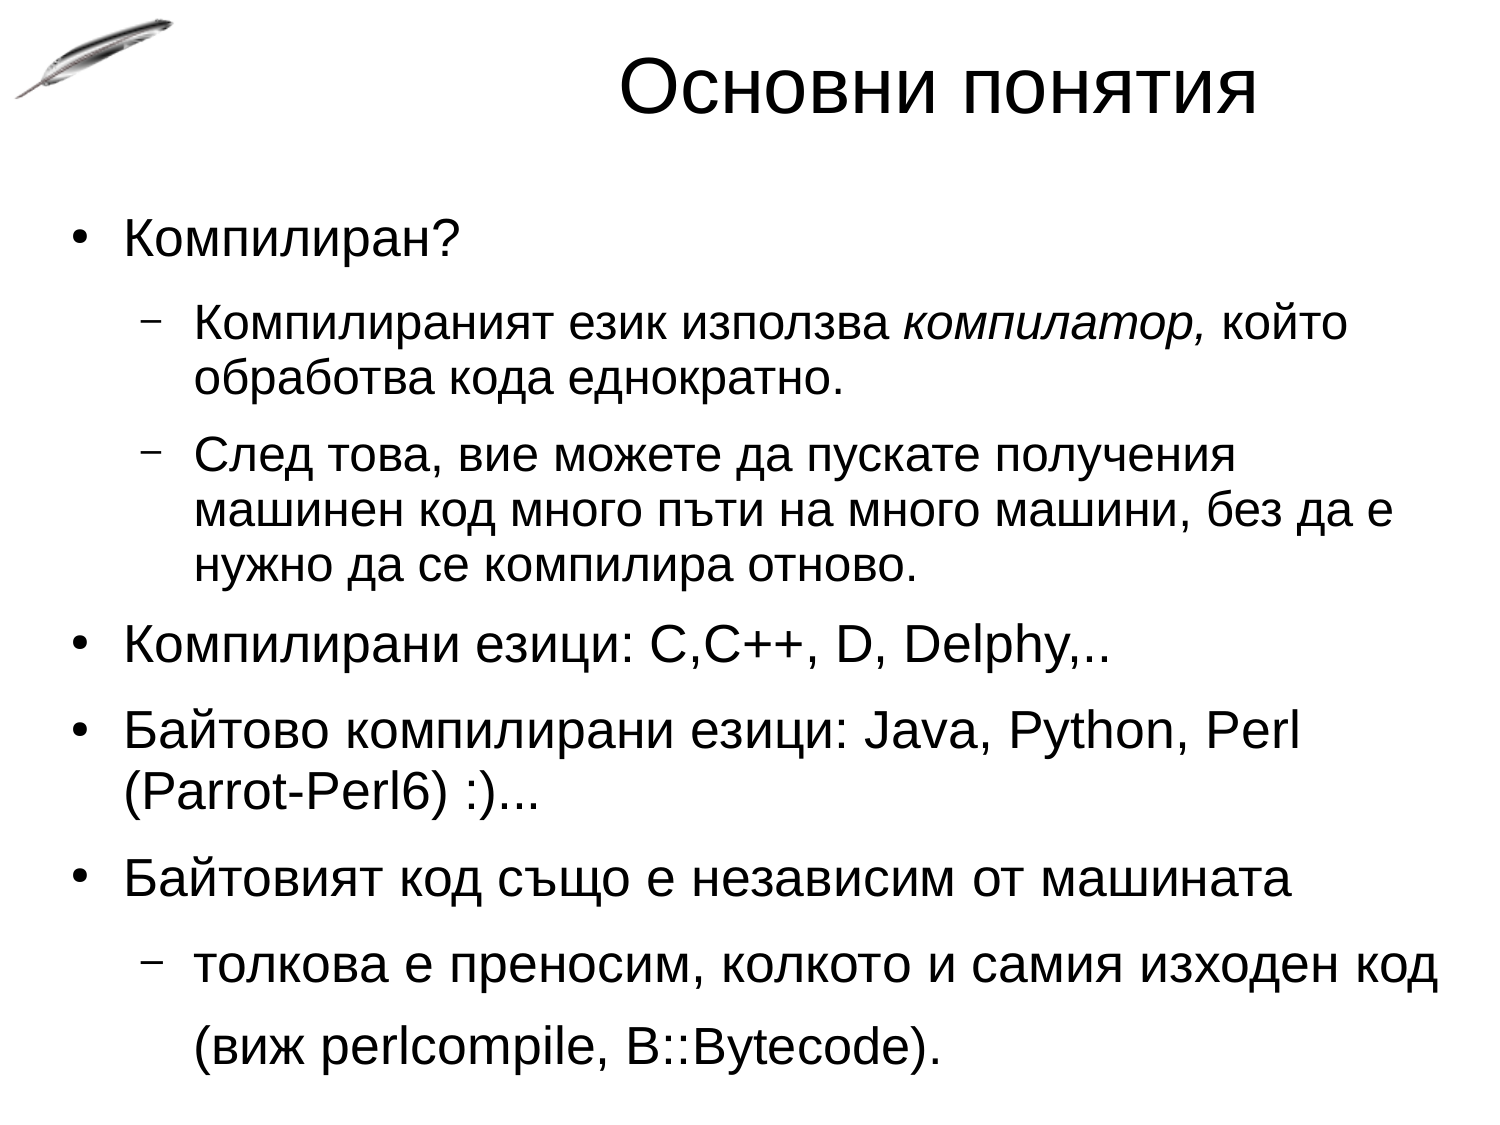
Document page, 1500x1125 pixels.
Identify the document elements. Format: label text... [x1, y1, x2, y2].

picture [11, 17, 179, 101]
title Основни понятия [419, 0, 1459, 176]
list Компилиран? Компилираният език използва компилатор, който обработва кода еднократно. След това, вие можете да пускате получения машинен код много пъти на много машини, без да е нужно да се компилира отново. Компилирани езици: C,C++, D, Delphy,.. Байтово компилирани езици: Java, Python, Perl (Parrot-Perl6) :)... Байтовият код също е независим от машината толкова е преносим, колкото и самия изходен код (виж perlcompile, B::Bytecode). [53, 207, 1447, 1084]
